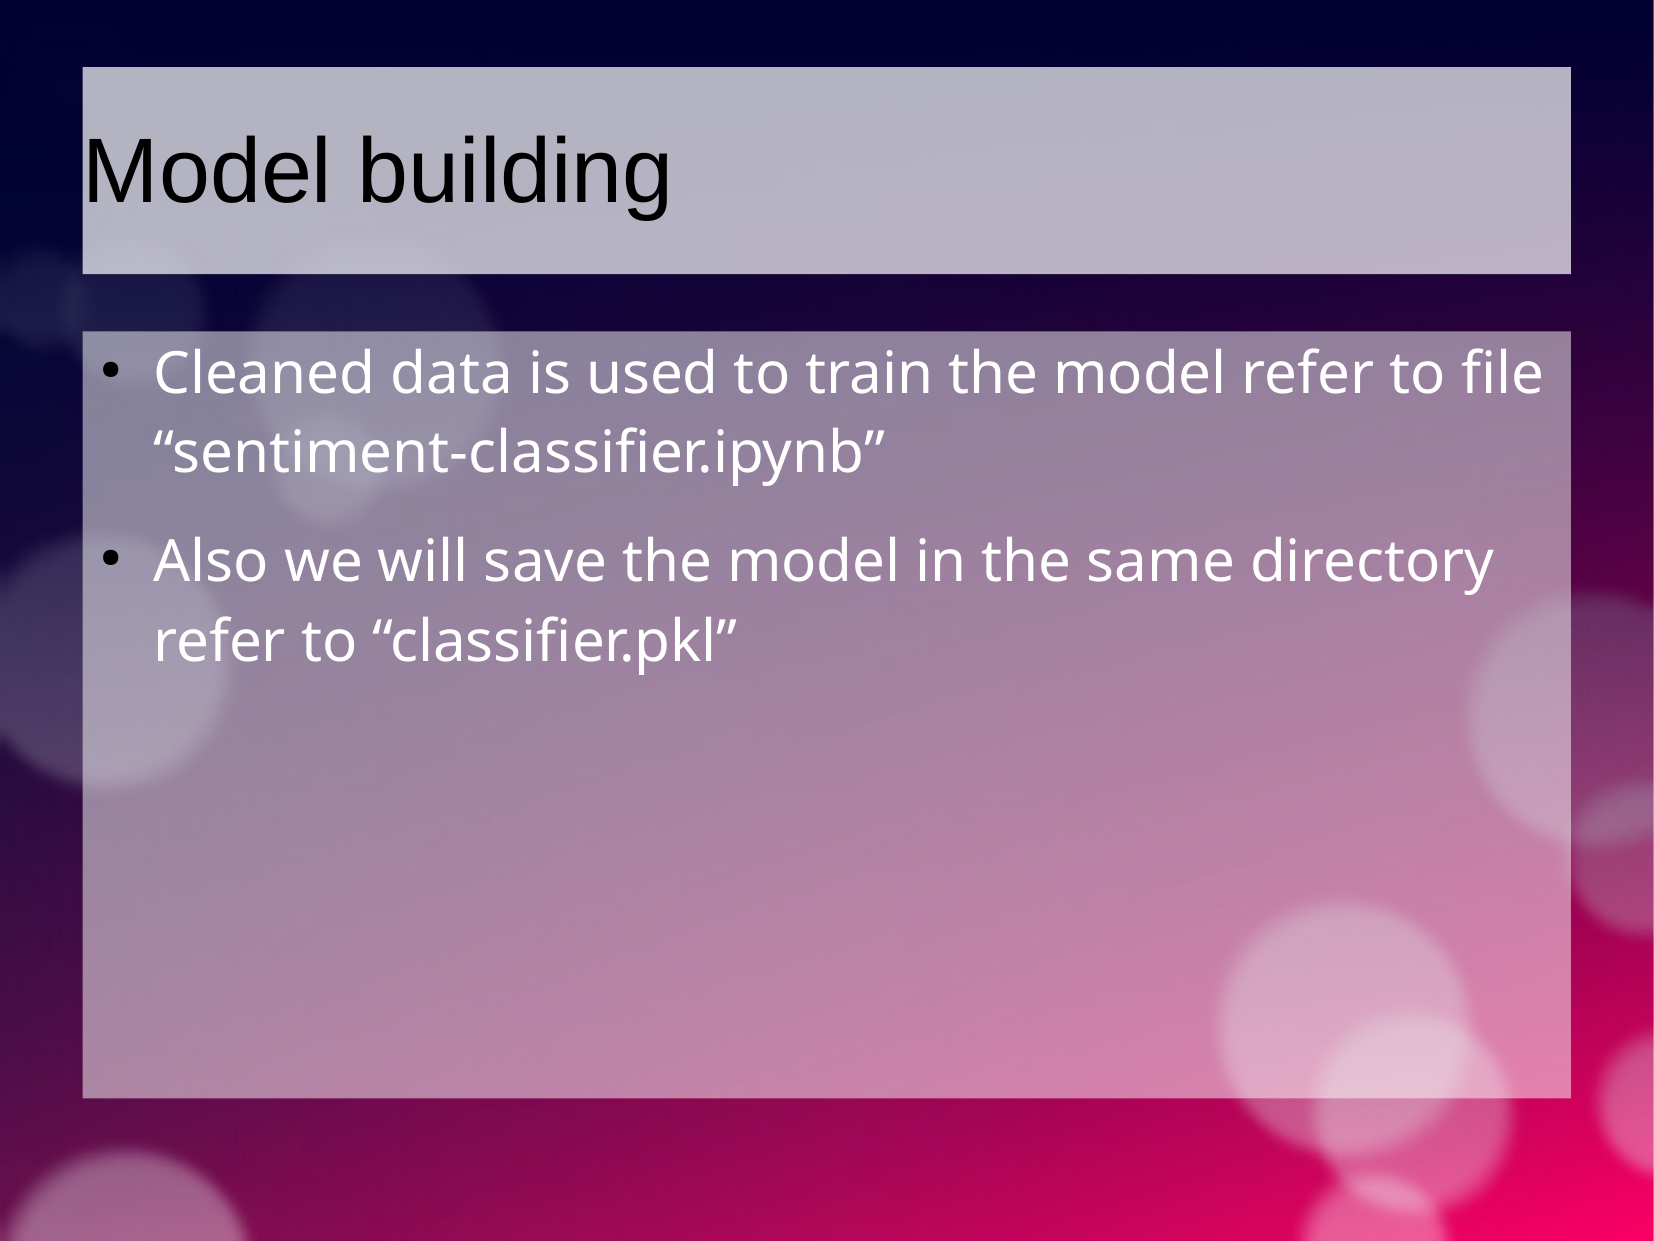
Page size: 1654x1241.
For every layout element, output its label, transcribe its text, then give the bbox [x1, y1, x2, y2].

list Cleaned data is used to train the model refer to file “sentiment-classifier.ipynb” Also we will save the model in the same directory refer to “classifier.pkl” [82, 331, 1571, 1099]
picture [0, 0, 1654, 1241]
title Model building [82, 67, 1571, 275]
